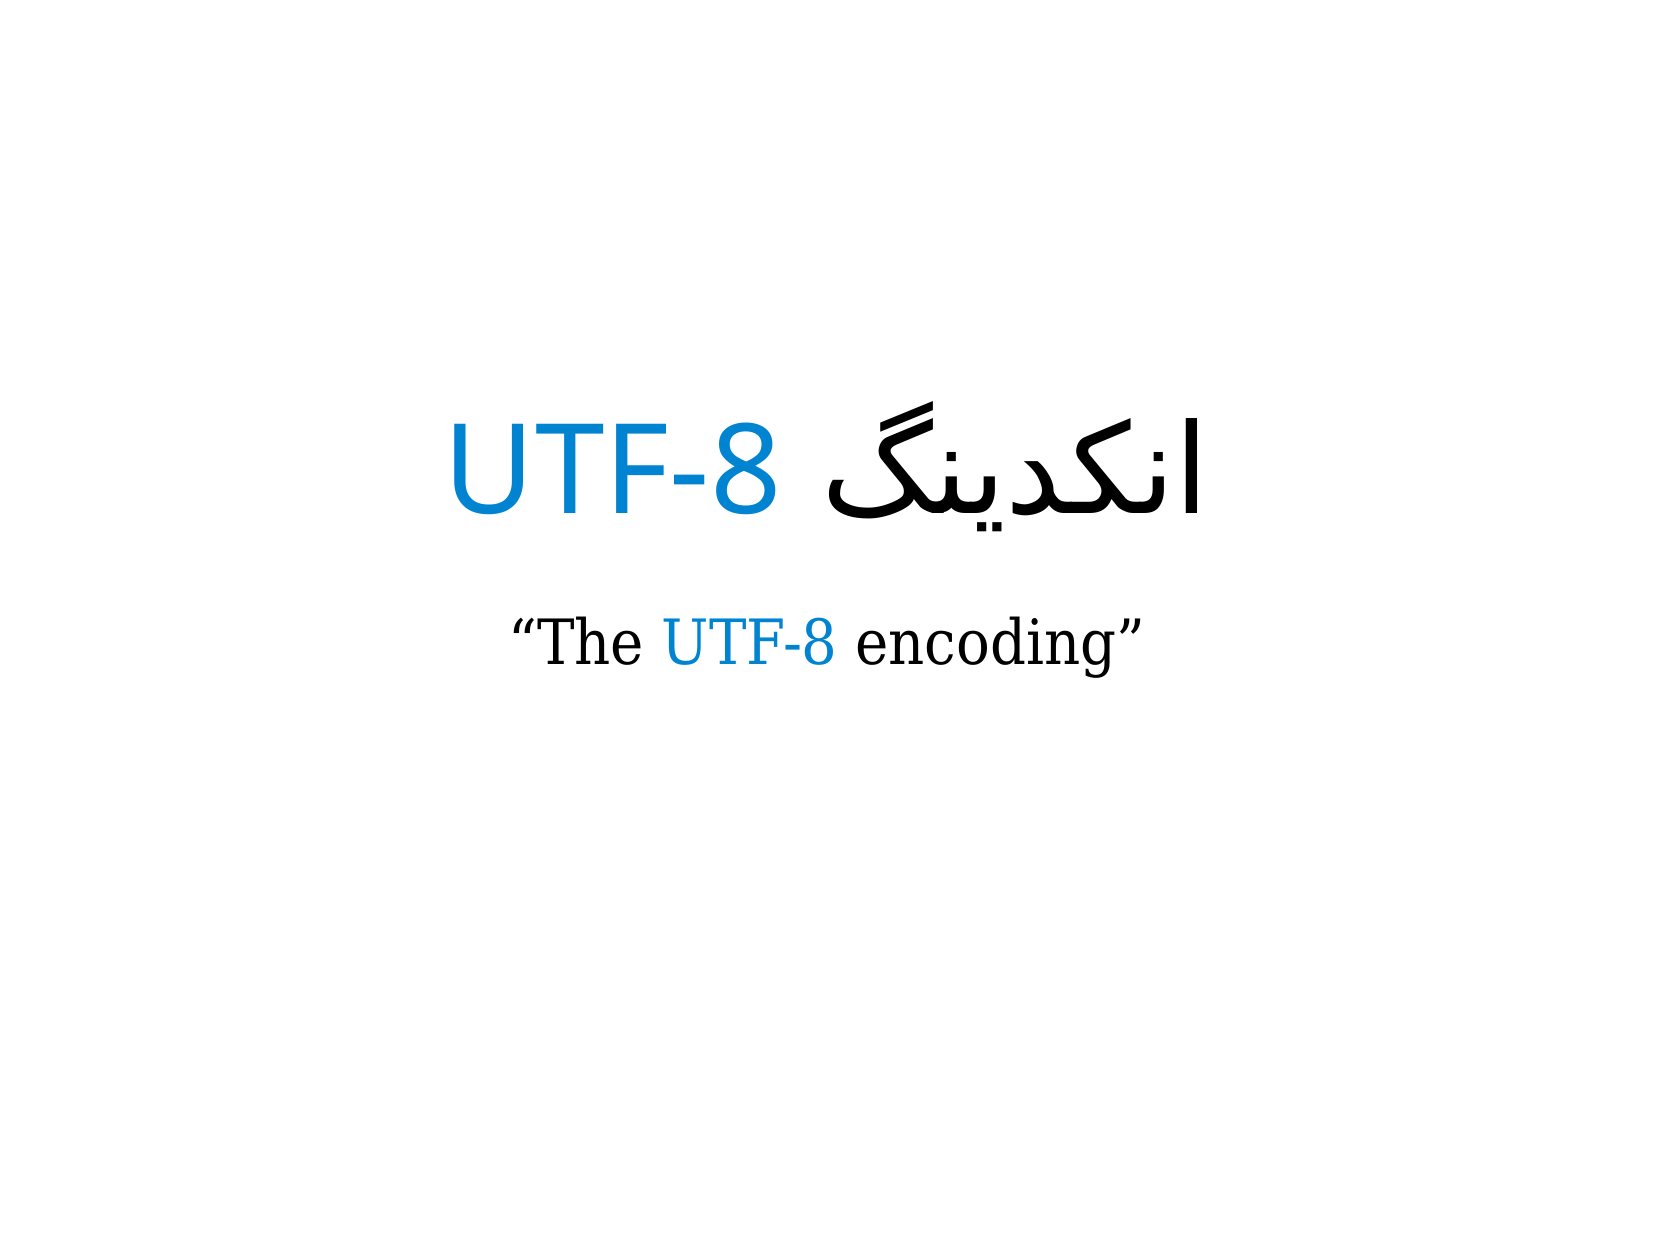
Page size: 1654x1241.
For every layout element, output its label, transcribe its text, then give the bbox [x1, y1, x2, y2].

text_box انکدینگ UTF-8 “The UTF-8 encoding” [82, 49, 1571, 1010]
